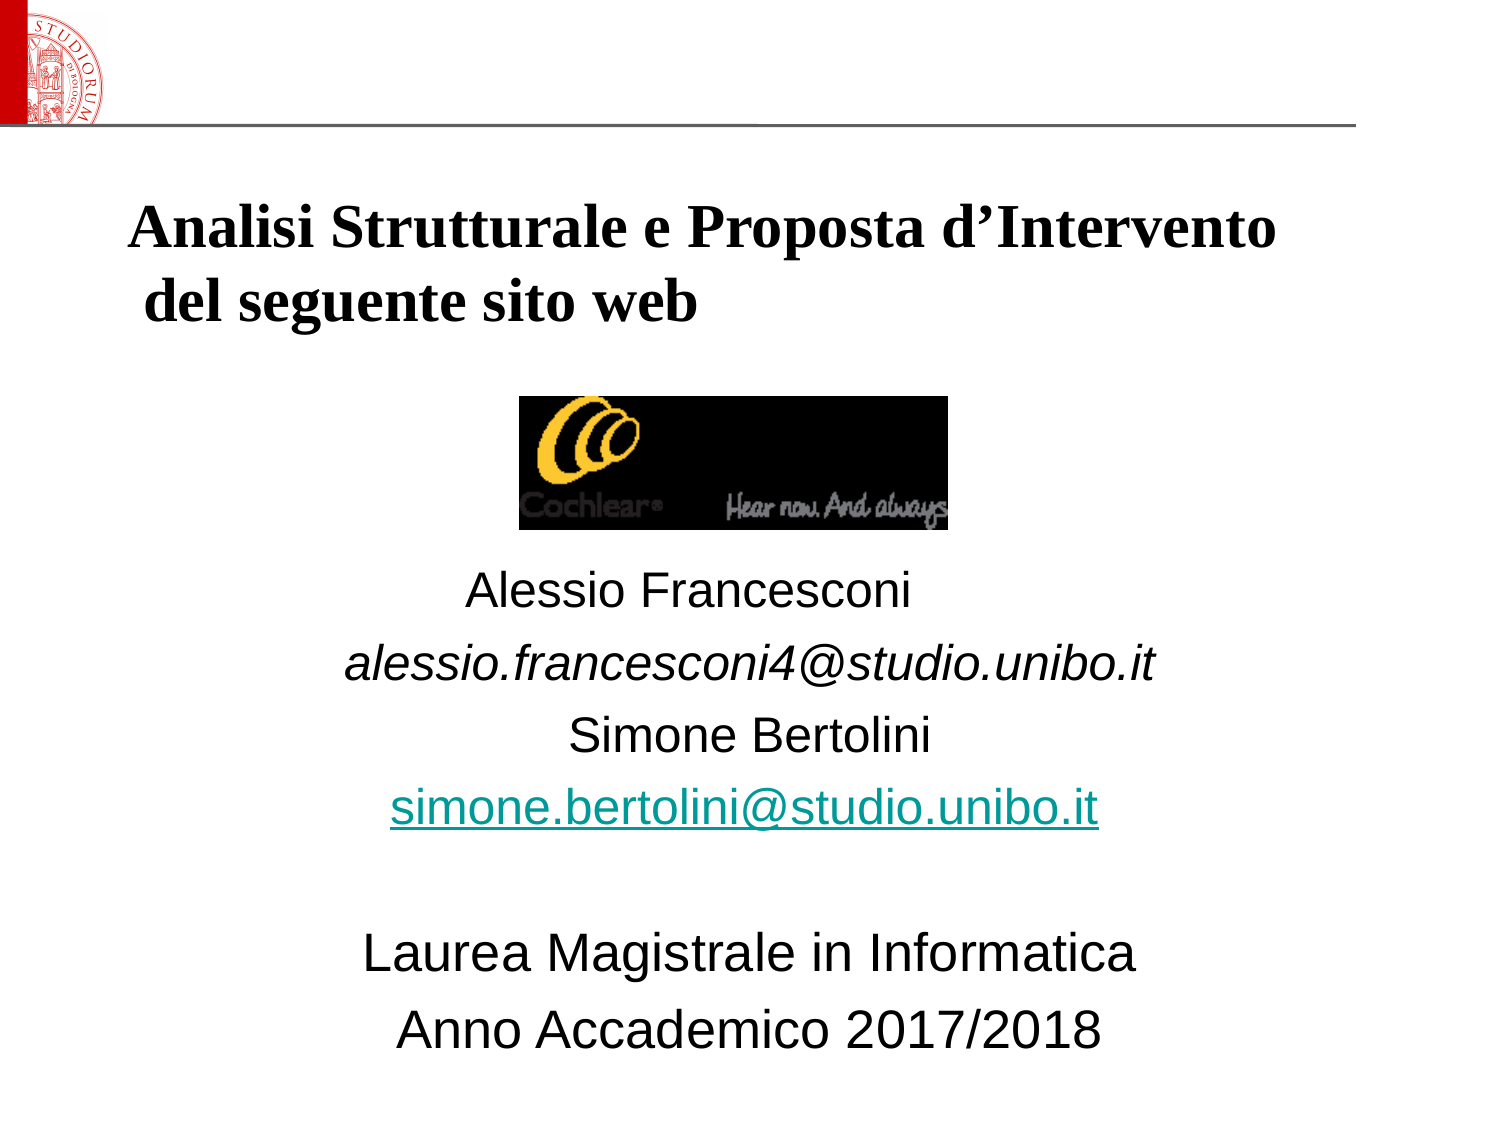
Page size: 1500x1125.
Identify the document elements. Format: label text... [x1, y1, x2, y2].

title Analisi Strutturale e Proposta d’Intervento del seguente sito web [112, 177, 1388, 419]
subtitle Alessio Francesconi alessio.francesconi4@studio.unibo.it Simone Bertolini simone.bertolini@studio.unibo.it Laurea Magistrale in Informatica Anno Accademico 2017/2018 [225, 549, 1275, 924]
picture [519, 396, 948, 530]
picture [28, 11, 107, 123]
